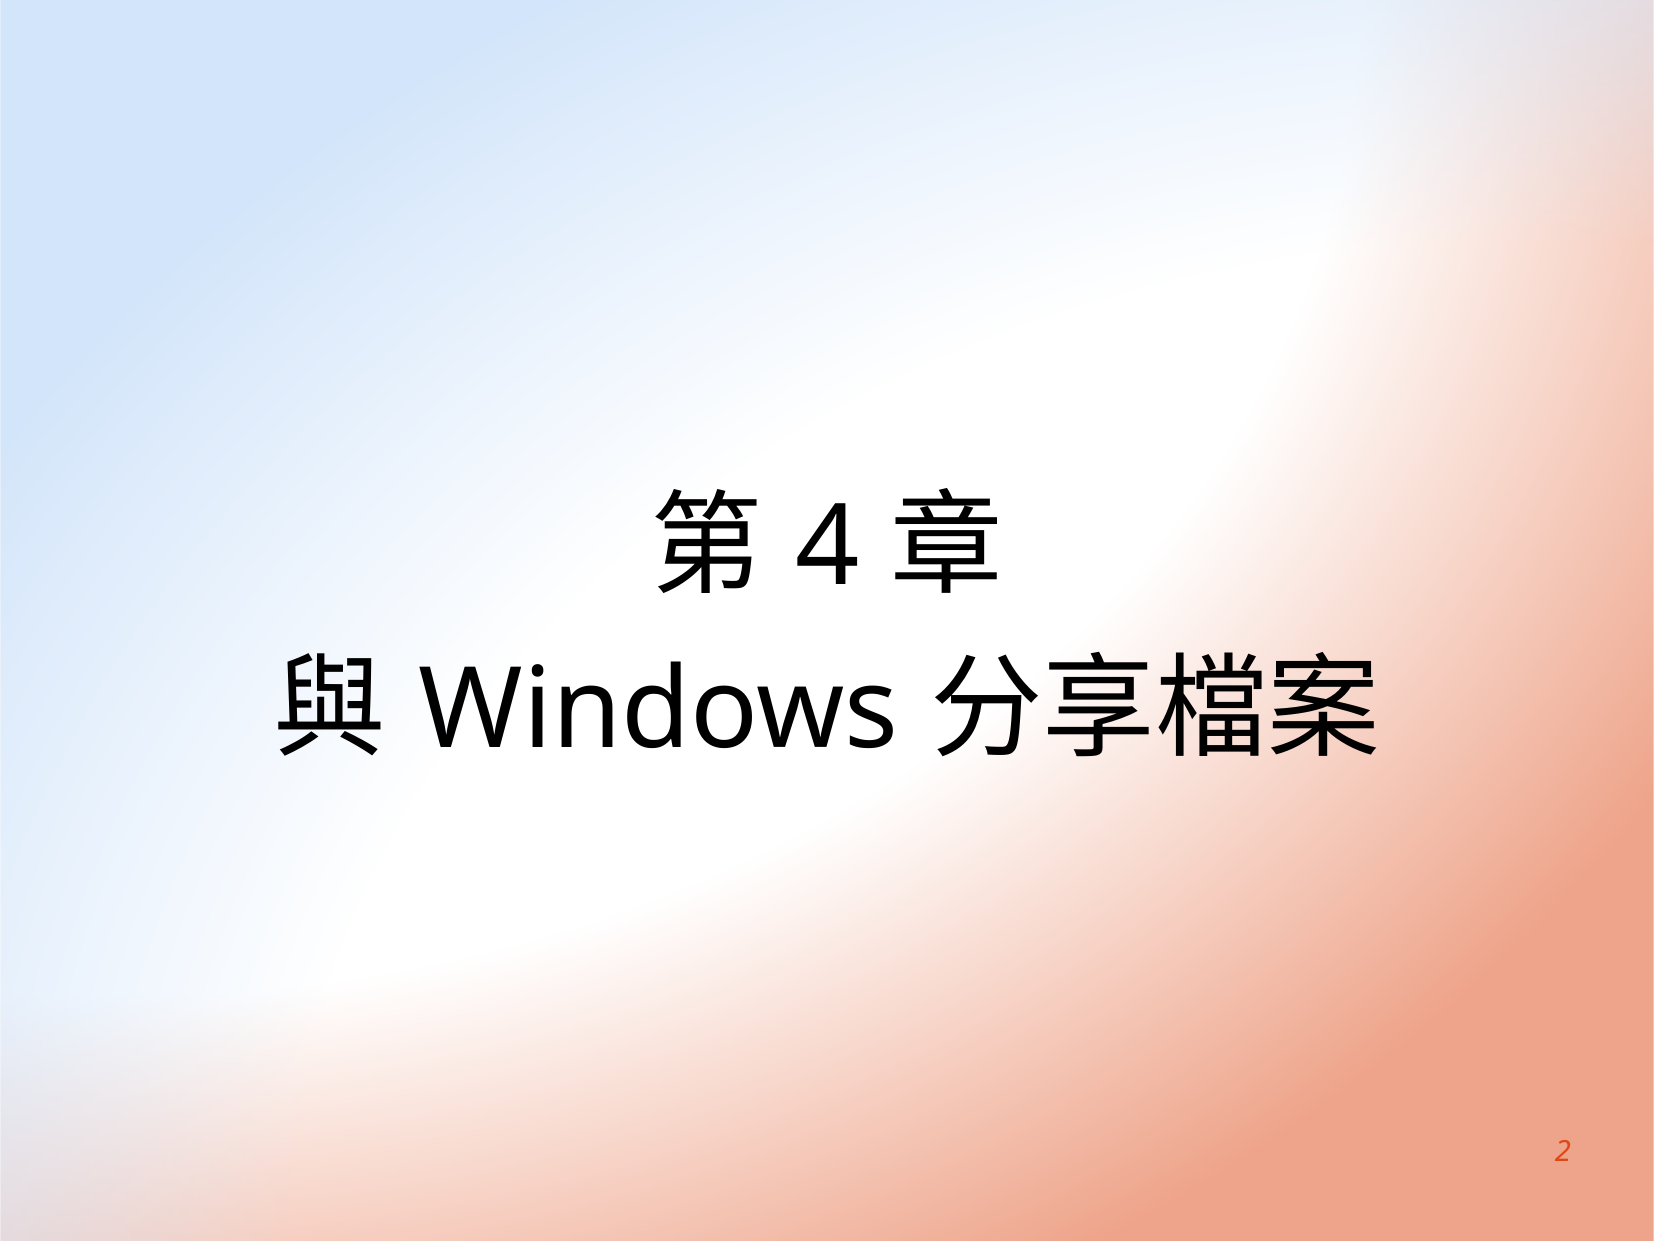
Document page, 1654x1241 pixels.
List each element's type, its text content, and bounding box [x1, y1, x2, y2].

subtitle 第4章 與Windows分享檔案 [82, 49, 1571, 1186]
picture [0, 0, 1654, 1241]
